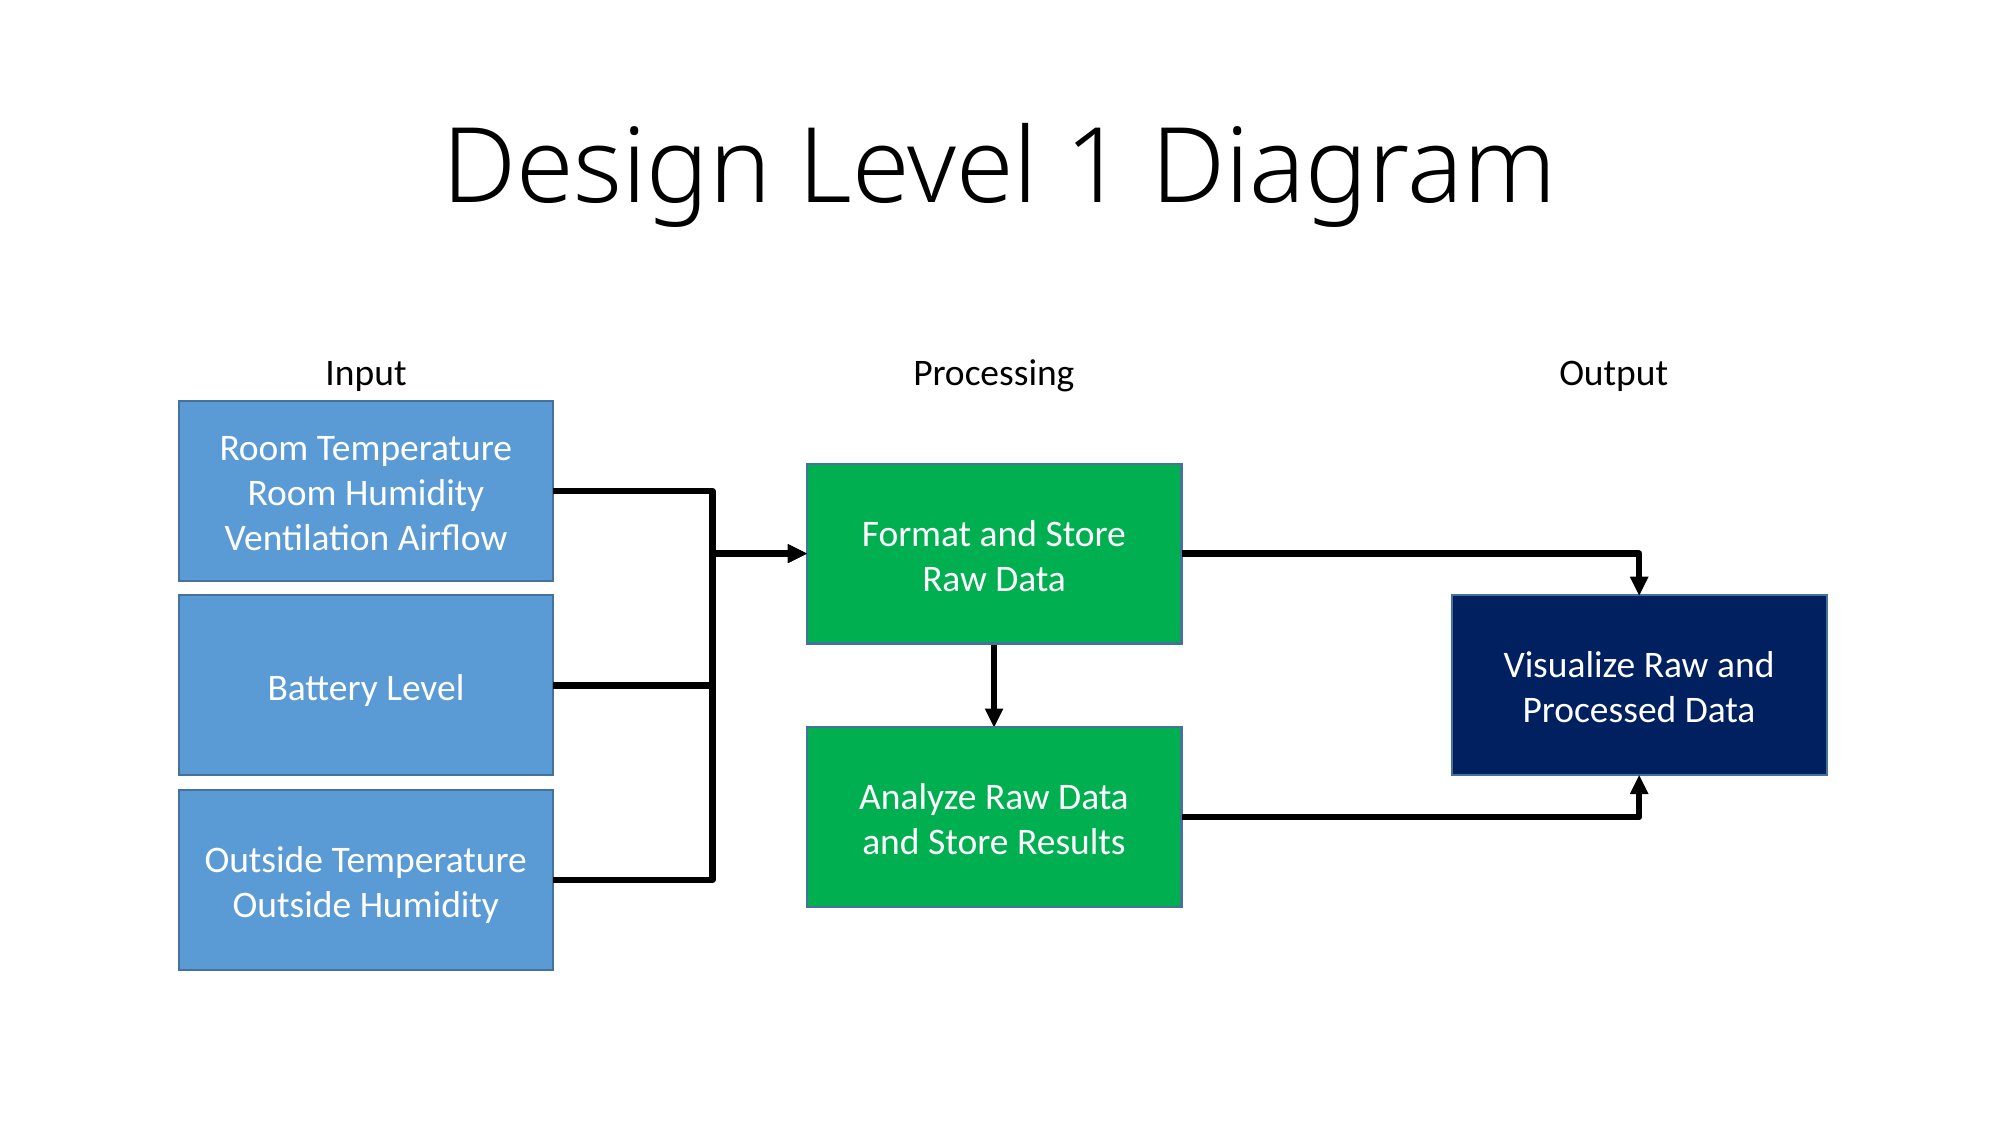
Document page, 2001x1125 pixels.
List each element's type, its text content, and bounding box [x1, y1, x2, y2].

text_box Room Temperature Room Humidity Ventilation Airflow [179, 401, 553, 581]
text_box Analyze Raw Data and Store Results [807, 727, 1182, 907]
text_box Output [1544, 340, 1684, 401]
text_box Format and Store Raw Data [807, 464, 1182, 644]
title Design Level 1 Diagram [137, 59, 1863, 278]
text_box Outside Temperature Outside Humidity [179, 790, 553, 970]
text_box Processing [898, 340, 1090, 401]
text_box Battery Level [179, 595, 553, 775]
text_box Input [310, 340, 422, 401]
text_box Visualize Raw and Processed Data [1452, 595, 1827, 775]
